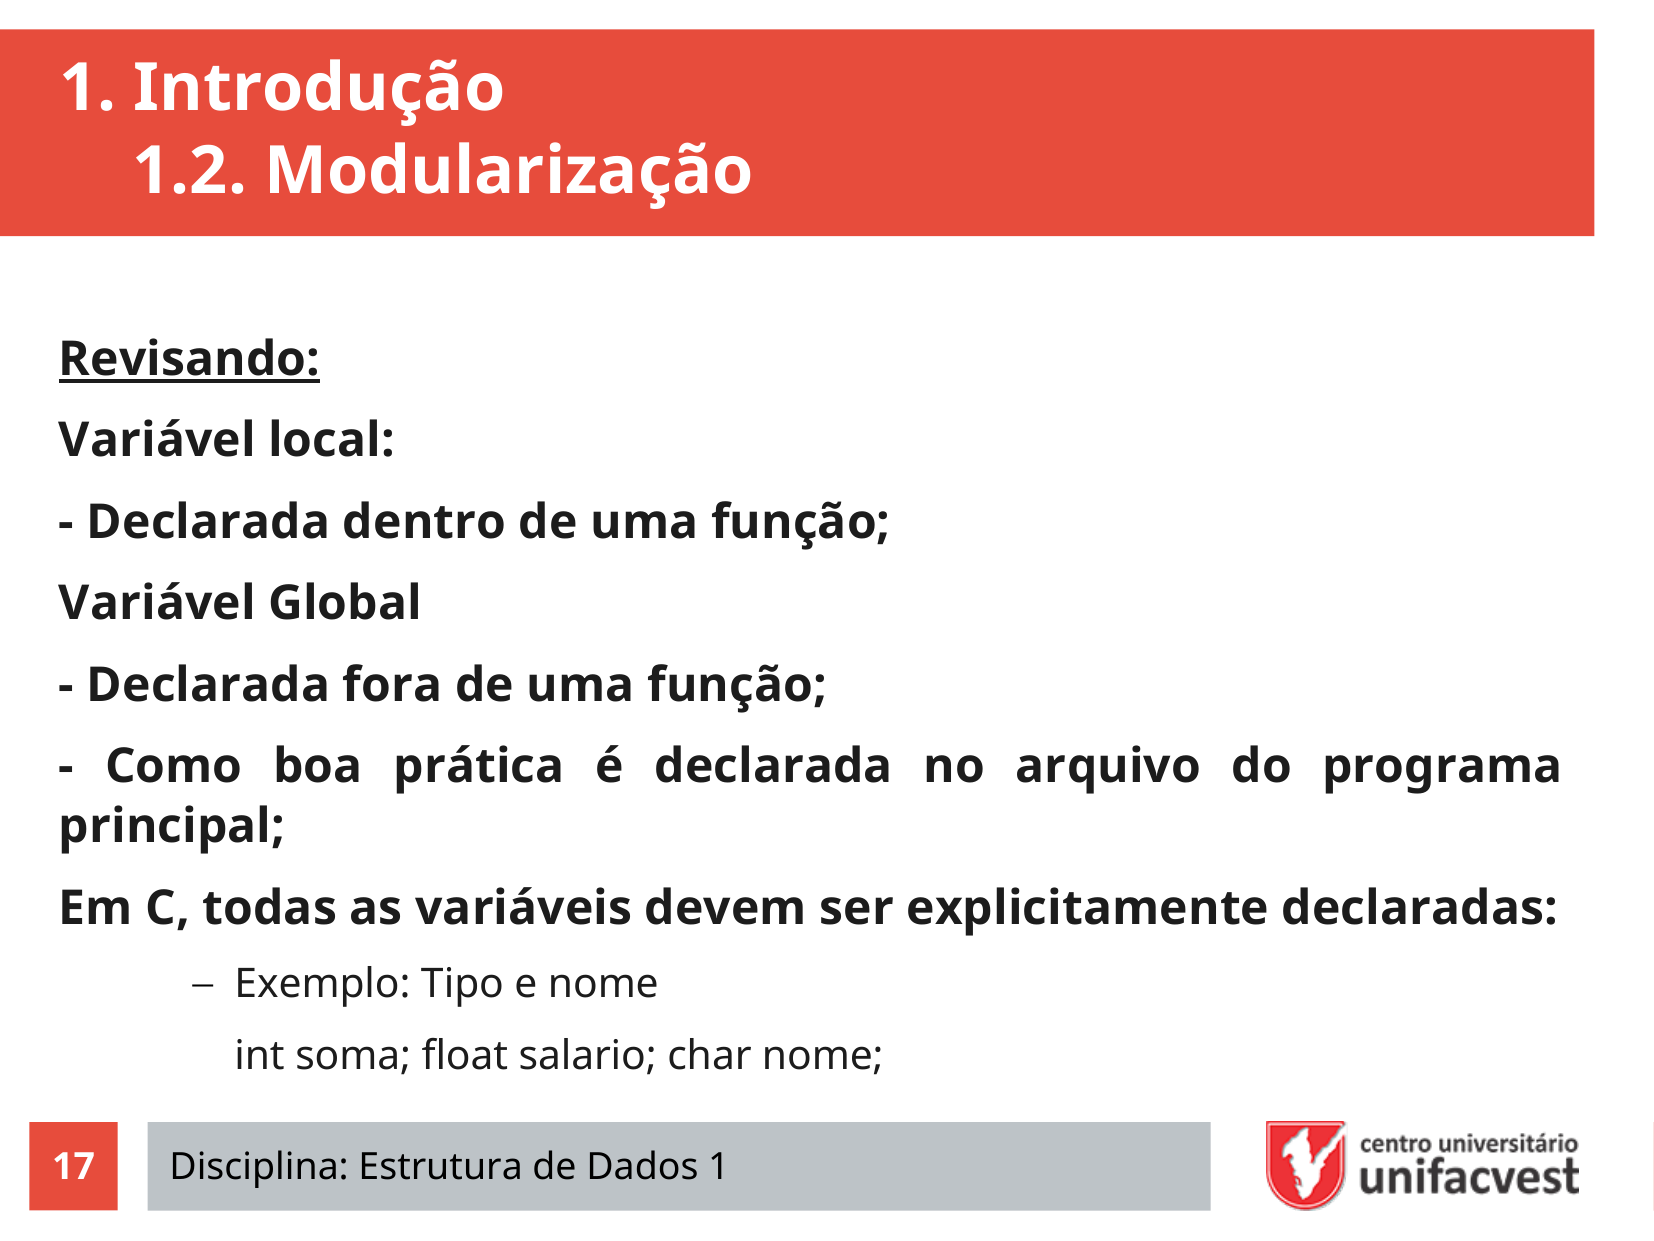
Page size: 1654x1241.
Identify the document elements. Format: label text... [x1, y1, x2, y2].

text_box Disciplina: Estrutura de Dados 1 [154, 1132, 1205, 1196]
title 1. Introdução 1.2. Modularização [59, 59, 1595, 207]
text_box [1238, 1120, 1654, 1212]
list Revisando: Variável local: - Declarada dentro de uma função; Variável Global - Declarada fora de uma função; - Como boa prática é declarada no arquivo do programa principal; Em C, todas as variáveis devem ser explicitamente declaradas: Exemplo: Tipo e nome int soma; float salario; char nome; [59, 324, 1566, 1093]
picture [1266, 1121, 1579, 1211]
